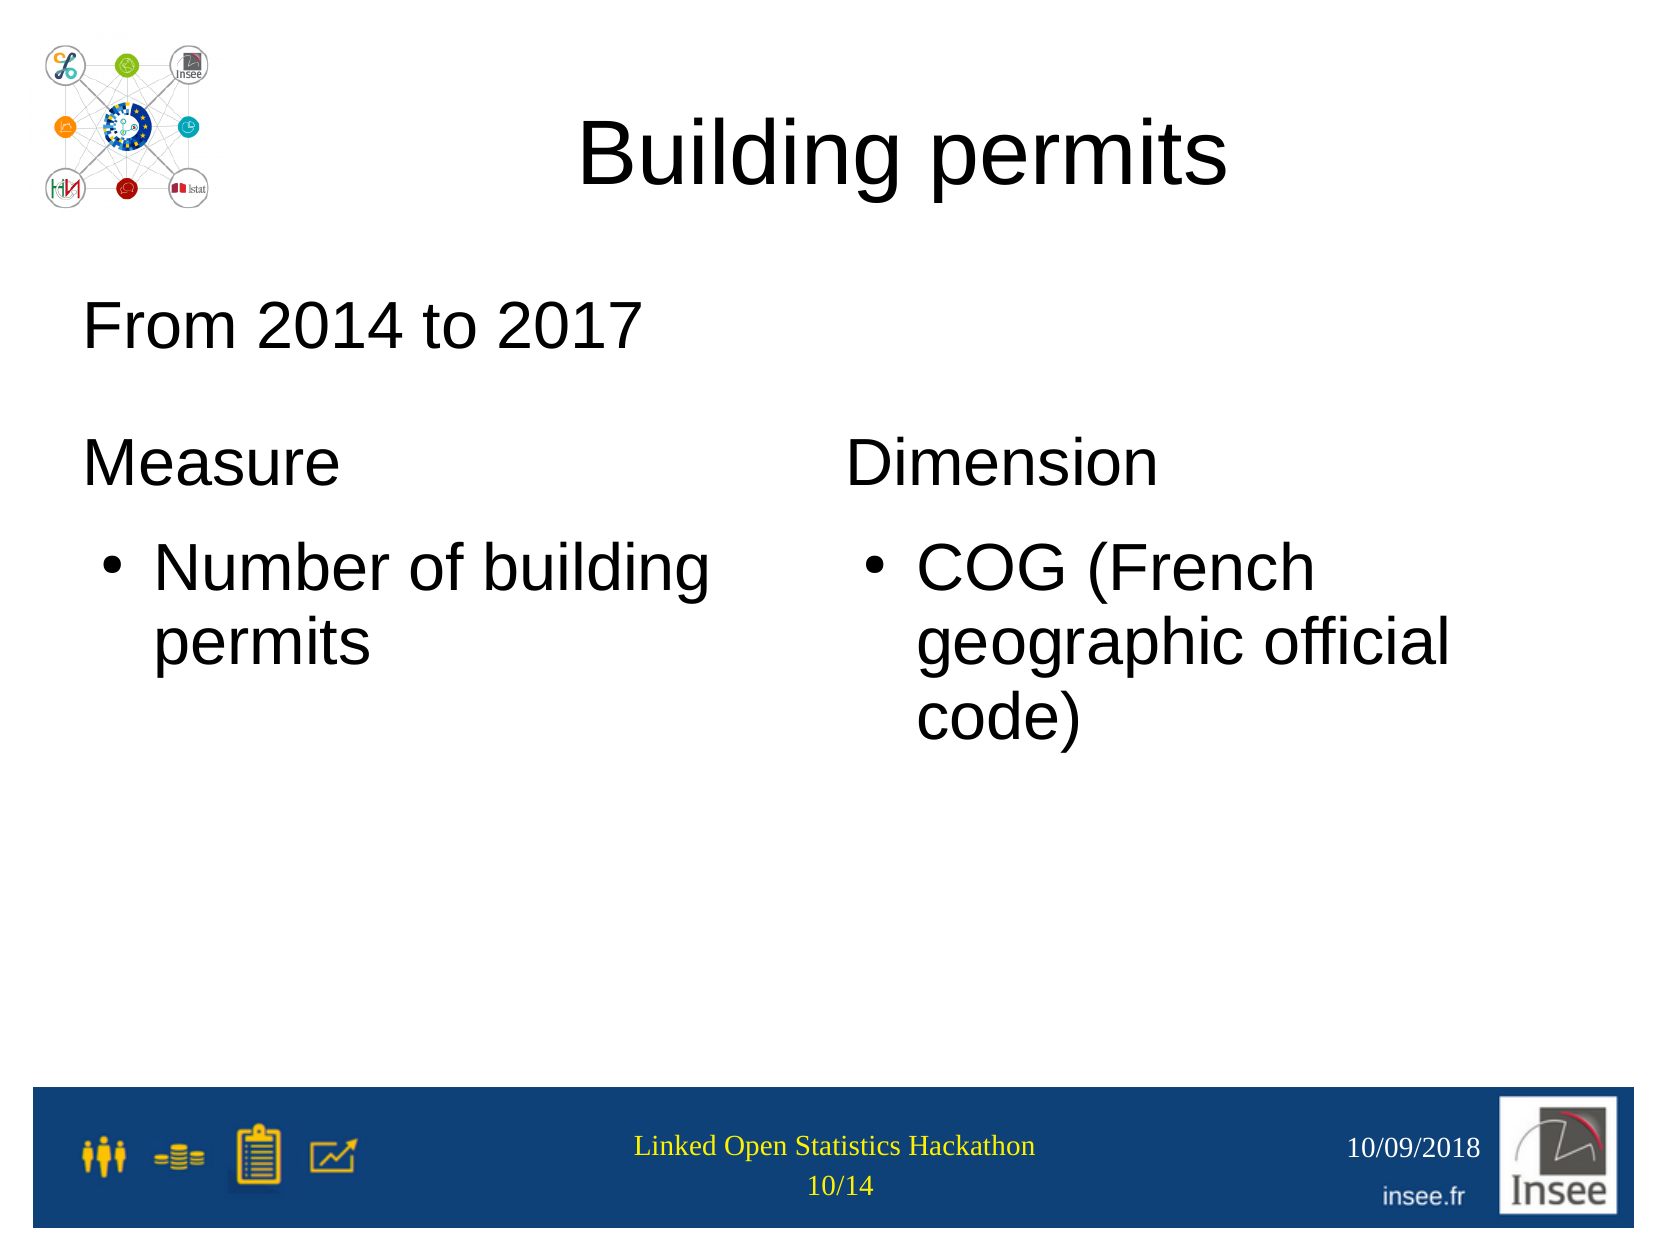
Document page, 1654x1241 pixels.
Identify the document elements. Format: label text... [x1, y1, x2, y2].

list Measure Number of building permits [82, 425, 809, 1012]
title Building permits [236, 49, 1571, 257]
picture [33, 1087, 1634, 1228]
picture [28, 28, 225, 225]
list From 2014 to 2017 [82, 287, 1571, 402]
list Dimension COG (French geographic official code) [845, 425, 1572, 1012]
